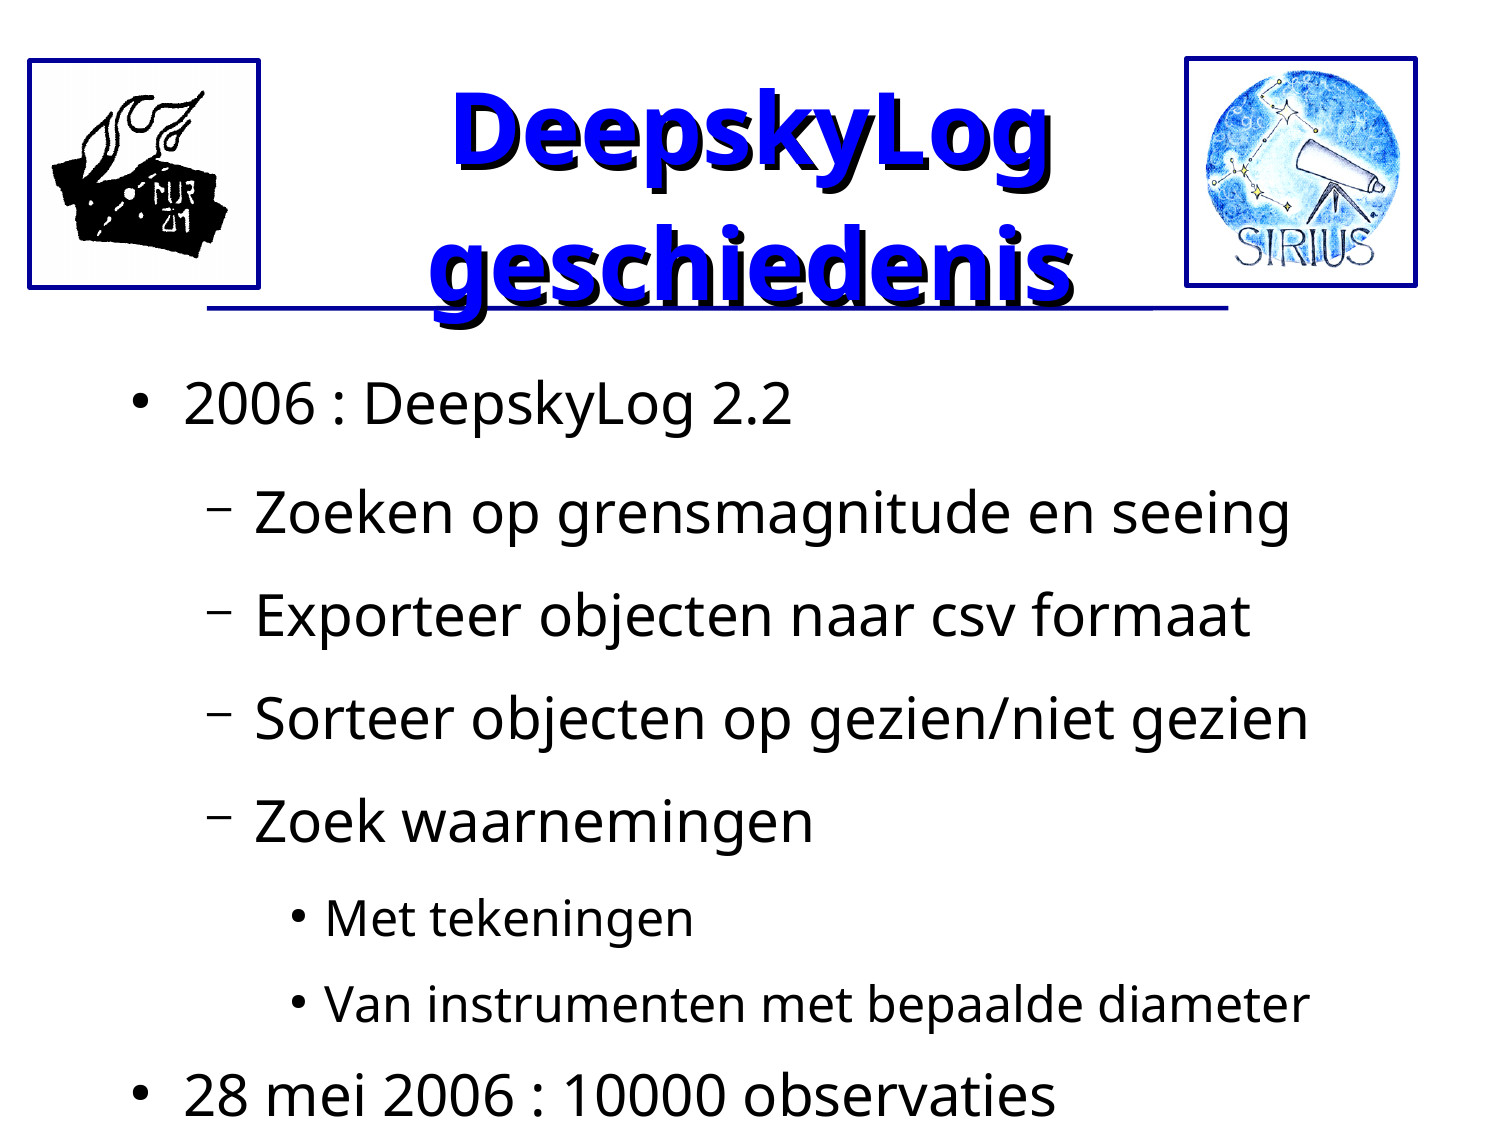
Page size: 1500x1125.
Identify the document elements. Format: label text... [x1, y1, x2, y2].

title DeepskyLog geschiedenis [175, 54, 1326, 334]
list 2006 : DeepskyLog 2.2 Zoeken op grensmagnitude en seeing Exporteer objecten naar csv formaat Sorteer objecten op gezien/niet gezien Zoek waarnemingen Met tekeningen Van instrumenten met bepaalde diameter 28 mei 2006 : 10000 observaties [112, 362, 1388, 1024]
picture [32, 63, 175, 284]
picture [1326, 63, 1411, 281]
